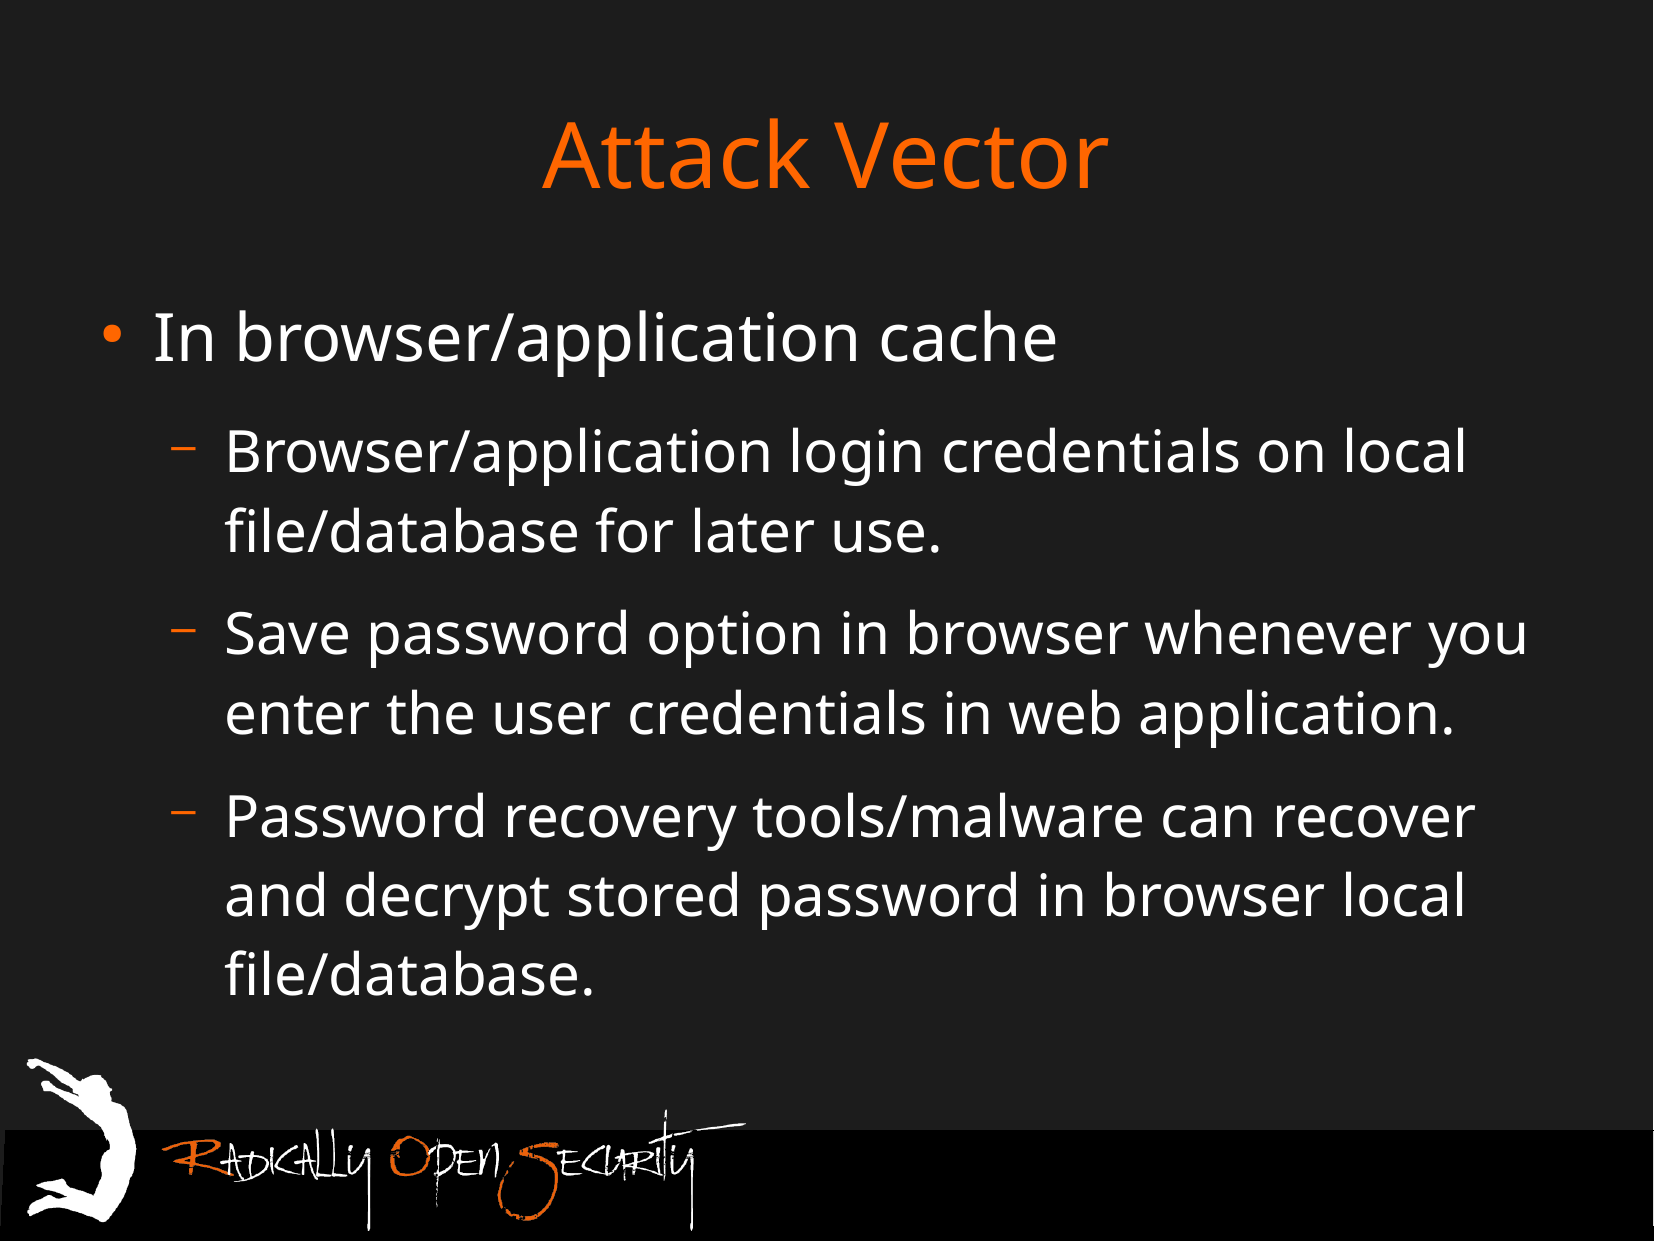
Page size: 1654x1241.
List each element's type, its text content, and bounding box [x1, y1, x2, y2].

title Attack Vector [82, 49, 1571, 257]
picture [0, 1022, 778, 1241]
list In browser/application cache Browser/application login credentials on local file/database for later use. Save password option in browser whenever you enter the user credentials in web application. Password recovery tools/malware can recover and decrypt stored password in browser local file/database. [82, 290, 1571, 1013]
